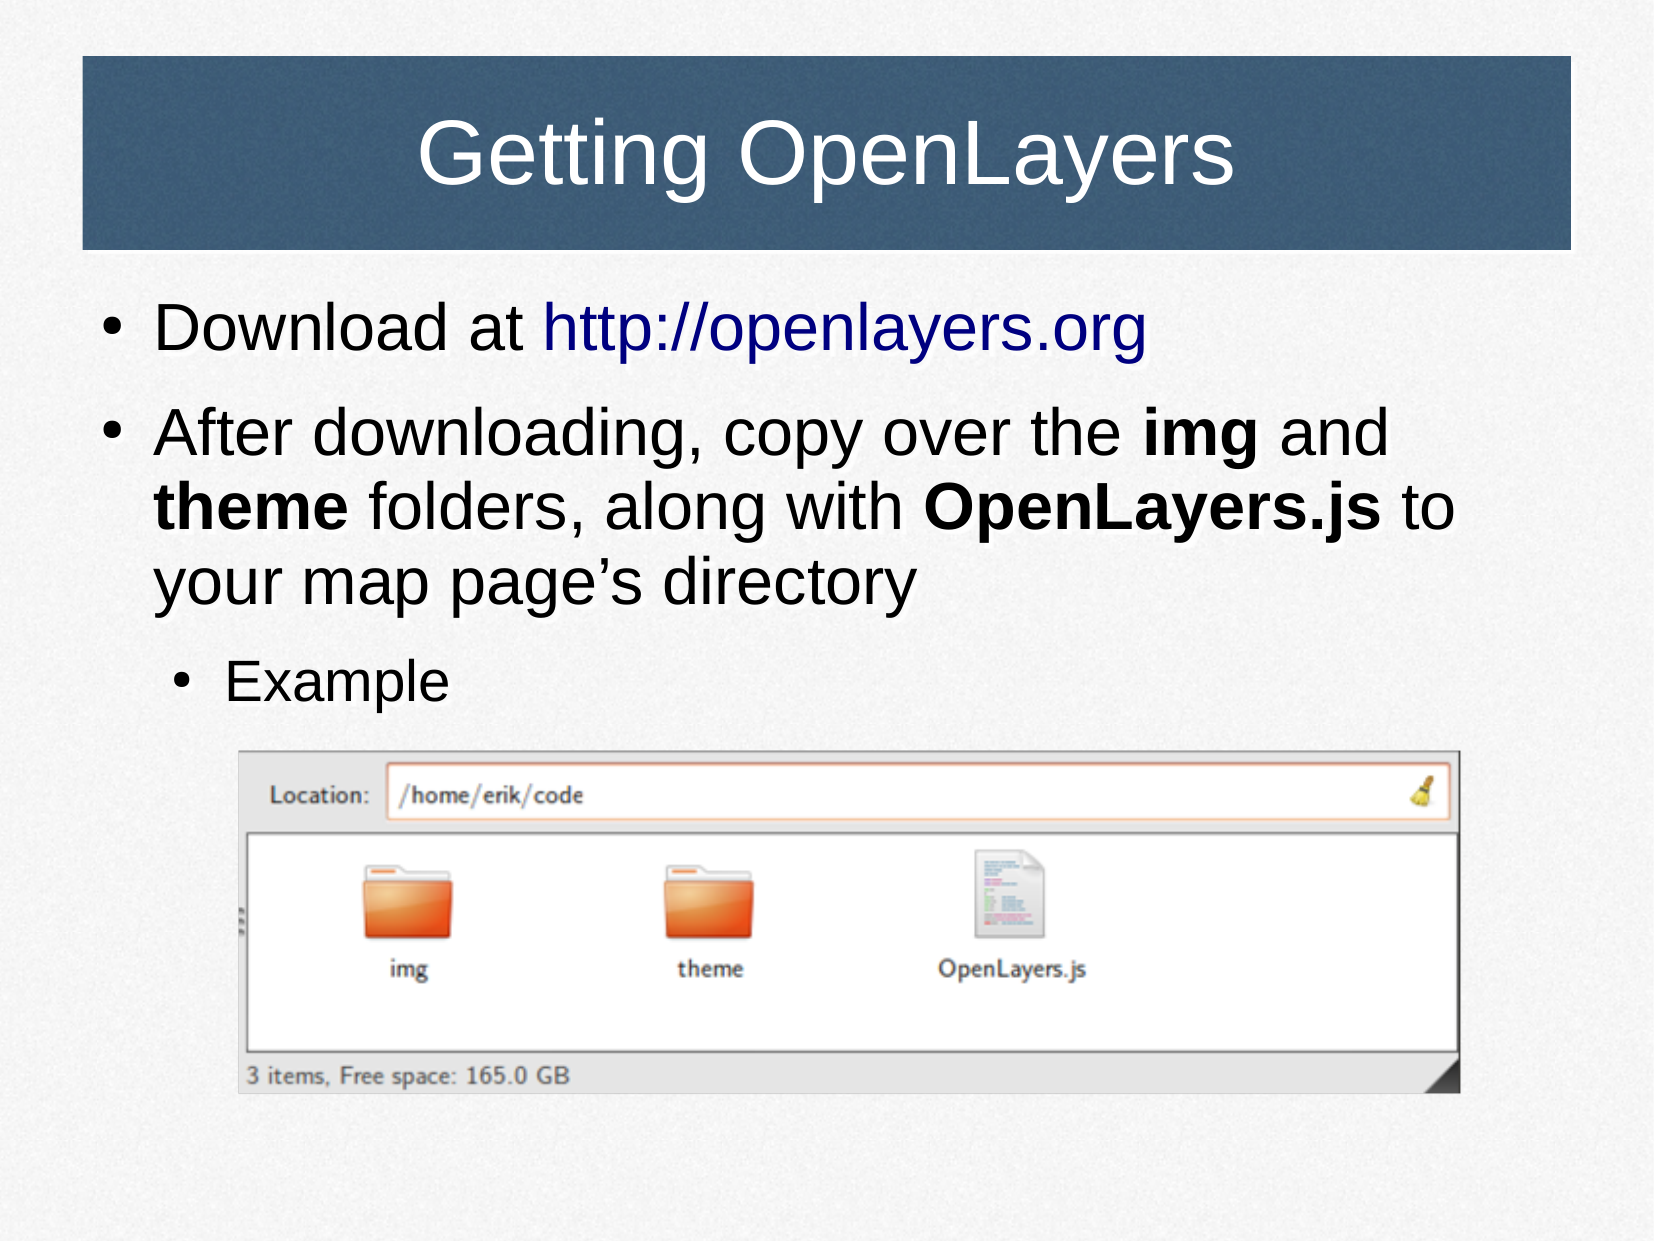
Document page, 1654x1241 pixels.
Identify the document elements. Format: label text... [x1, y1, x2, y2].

list Download at http://openlayers.org After downloading, copy over the img and theme folders, along with OpenLayers.js to your map page’s directory Example [82, 290, 1571, 1109]
picture [0, 0, 1654, 1241]
title Getting OpenLayers [82, 56, 1571, 250]
